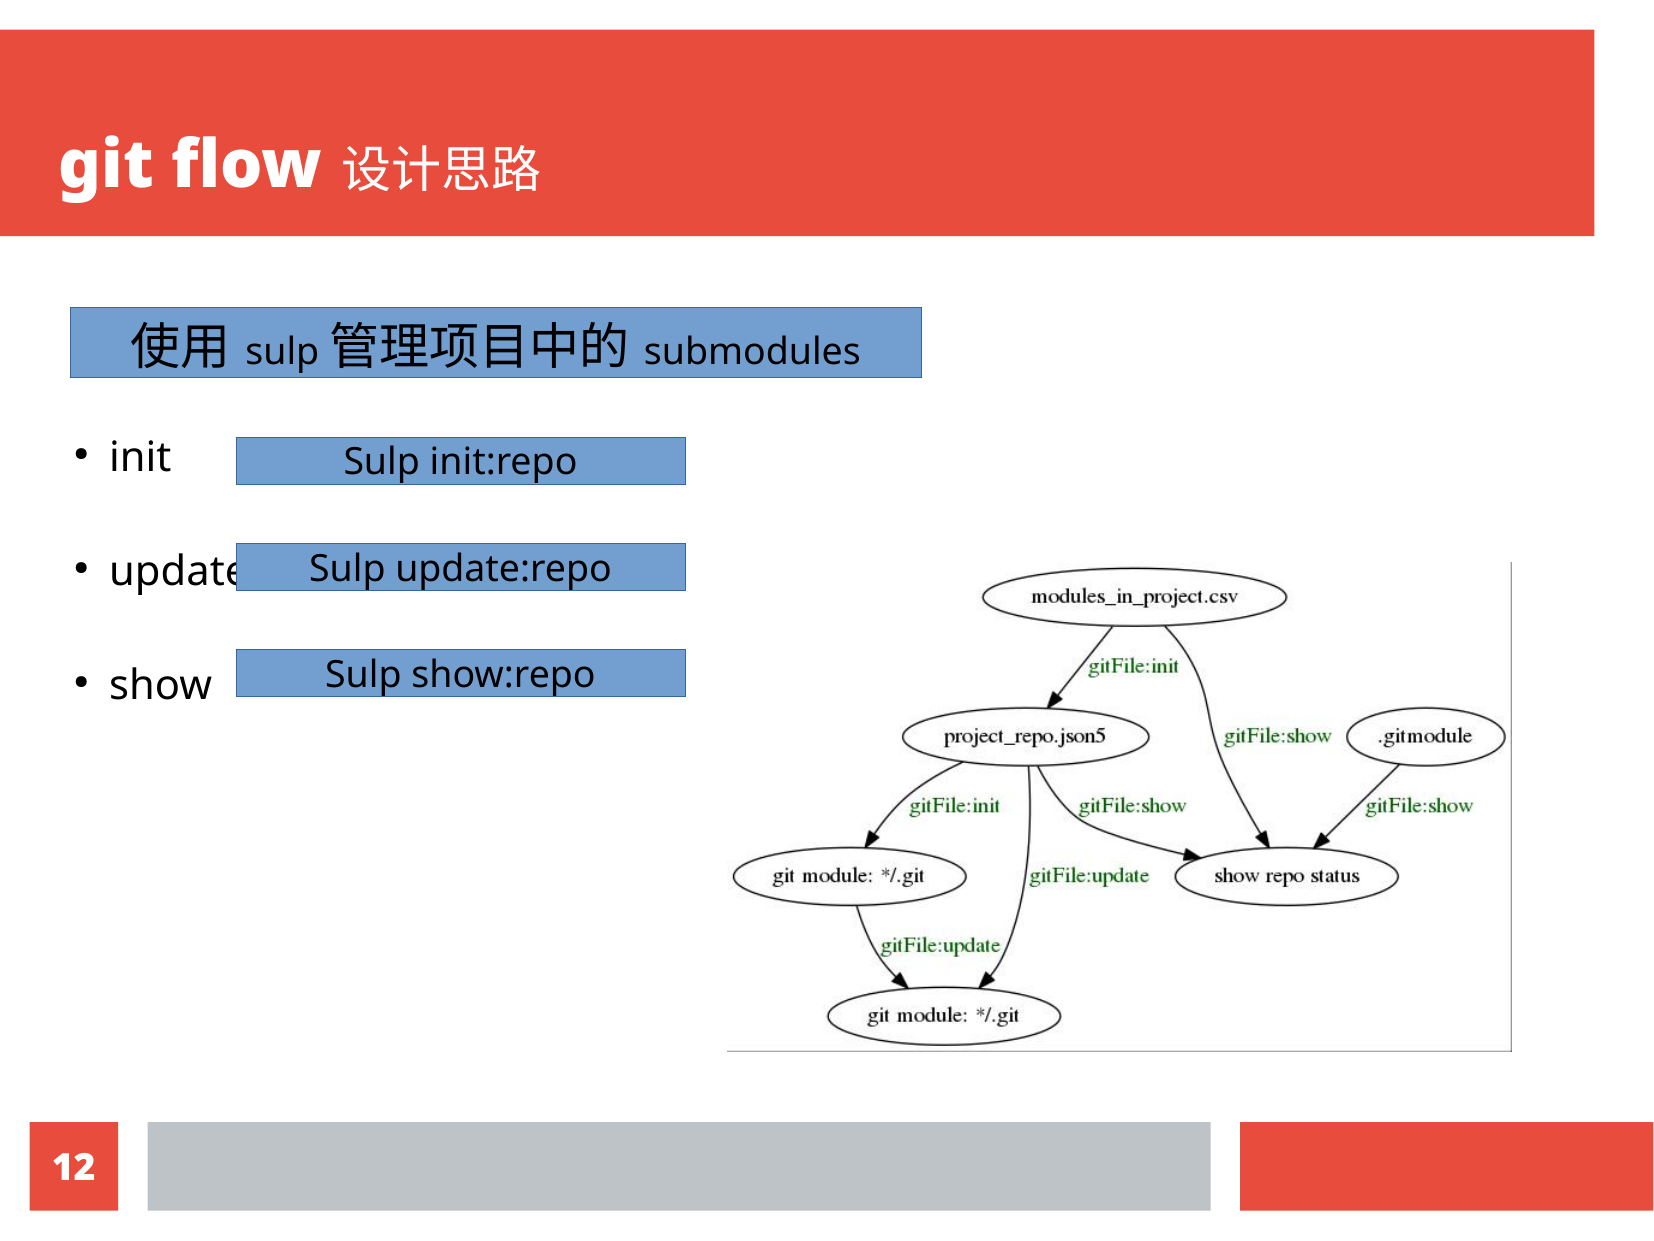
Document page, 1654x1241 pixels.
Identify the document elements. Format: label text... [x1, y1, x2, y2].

text_box Sulp update:repo [236, 543, 686, 591]
picture [727, 562, 1512, 1052]
text_box Sulp init:repo [236, 437, 686, 485]
text_box init update show [59, 419, 1087, 934]
title git flow设计思路 [59, 59, 1595, 207]
text_box 使用sulp管理项目中的submodules [70, 307, 922, 378]
text_box Sulp show:repo [236, 649, 686, 697]
